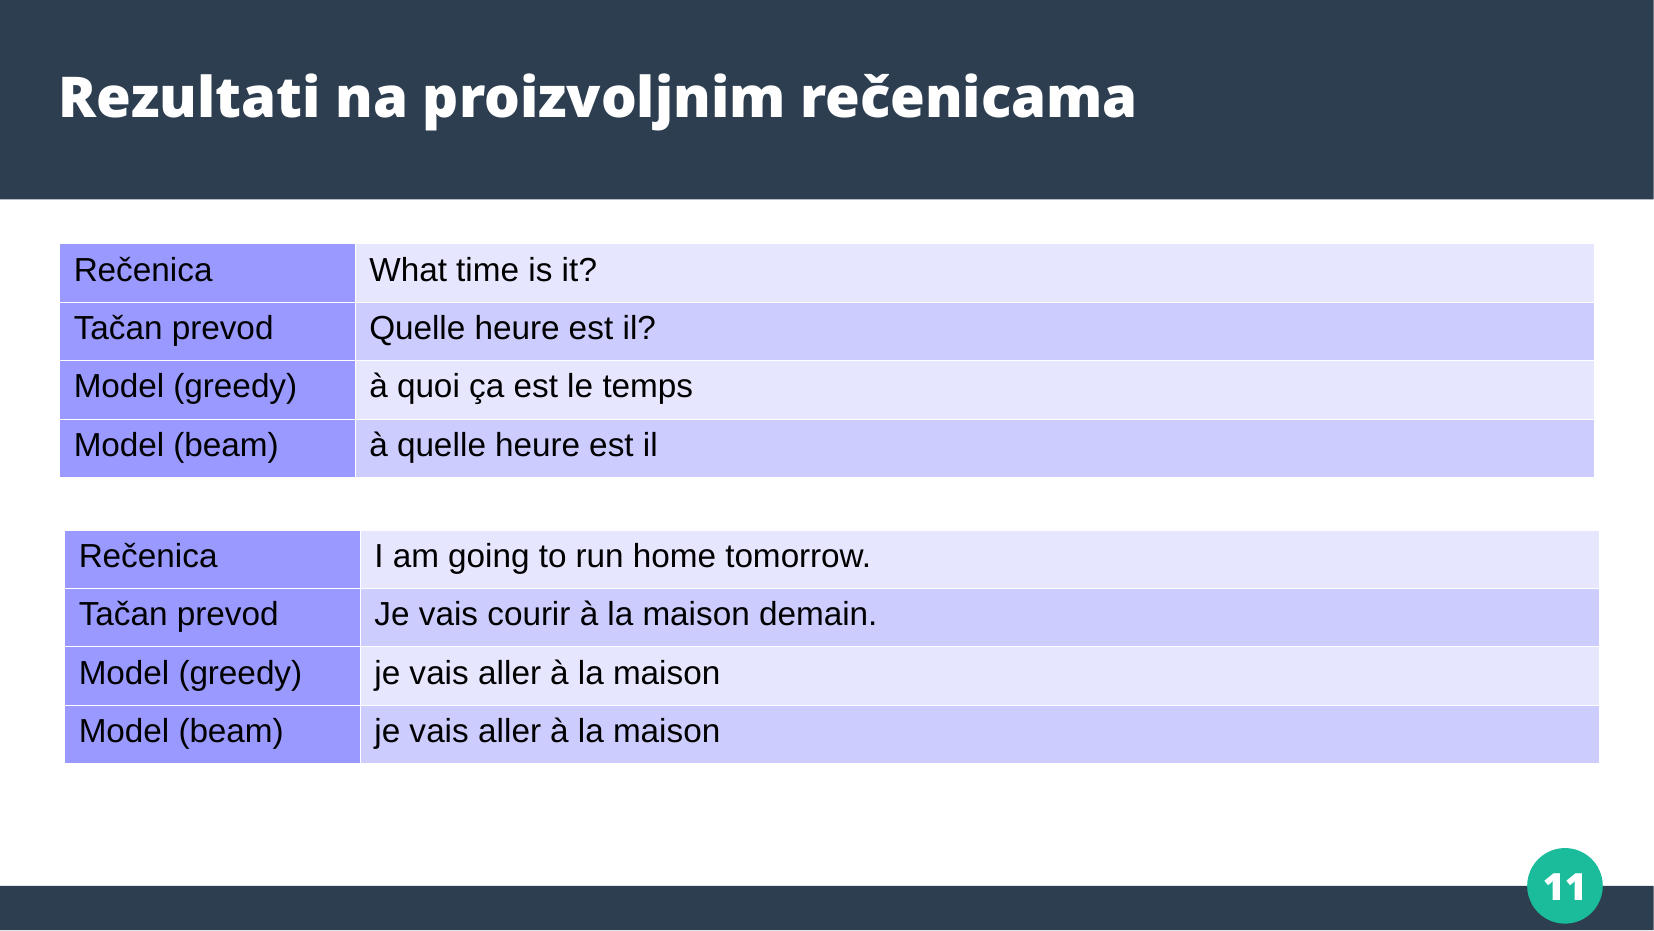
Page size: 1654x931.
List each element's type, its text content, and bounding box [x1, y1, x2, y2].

table_cell à quoi ça est le temps [356, 361, 1594, 419]
table_cell Model (beam) [65, 706, 360, 763]
table_cell Quelle heure est il? [356, 303, 1594, 360]
table_cell Model (greedy) [65, 647, 360, 705]
table_cell à quelle heure est il [356, 420, 1594, 477]
table_cell Model (greedy) [60, 361, 355, 419]
table_cell Model (beam) [60, 420, 355, 477]
table_cell je vais aller à la maison [361, 706, 1599, 763]
table_cell je vais aller à la maison [361, 647, 1599, 705]
title Rezultati na proizvoljnim rečenicama [59, 37, 1595, 156]
table_header I am going to run home tomorrow. [361, 531, 1599, 588]
table_header Rečenica [65, 531, 360, 588]
table_cell Tačan prevod [60, 303, 355, 360]
table_cell Je vais courir à la maison demain. [361, 589, 1599, 646]
table_header Rečenica [60, 244, 355, 302]
table_header What time is it? [356, 244, 1594, 302]
table_cell Tačan prevod [65, 589, 360, 646]
